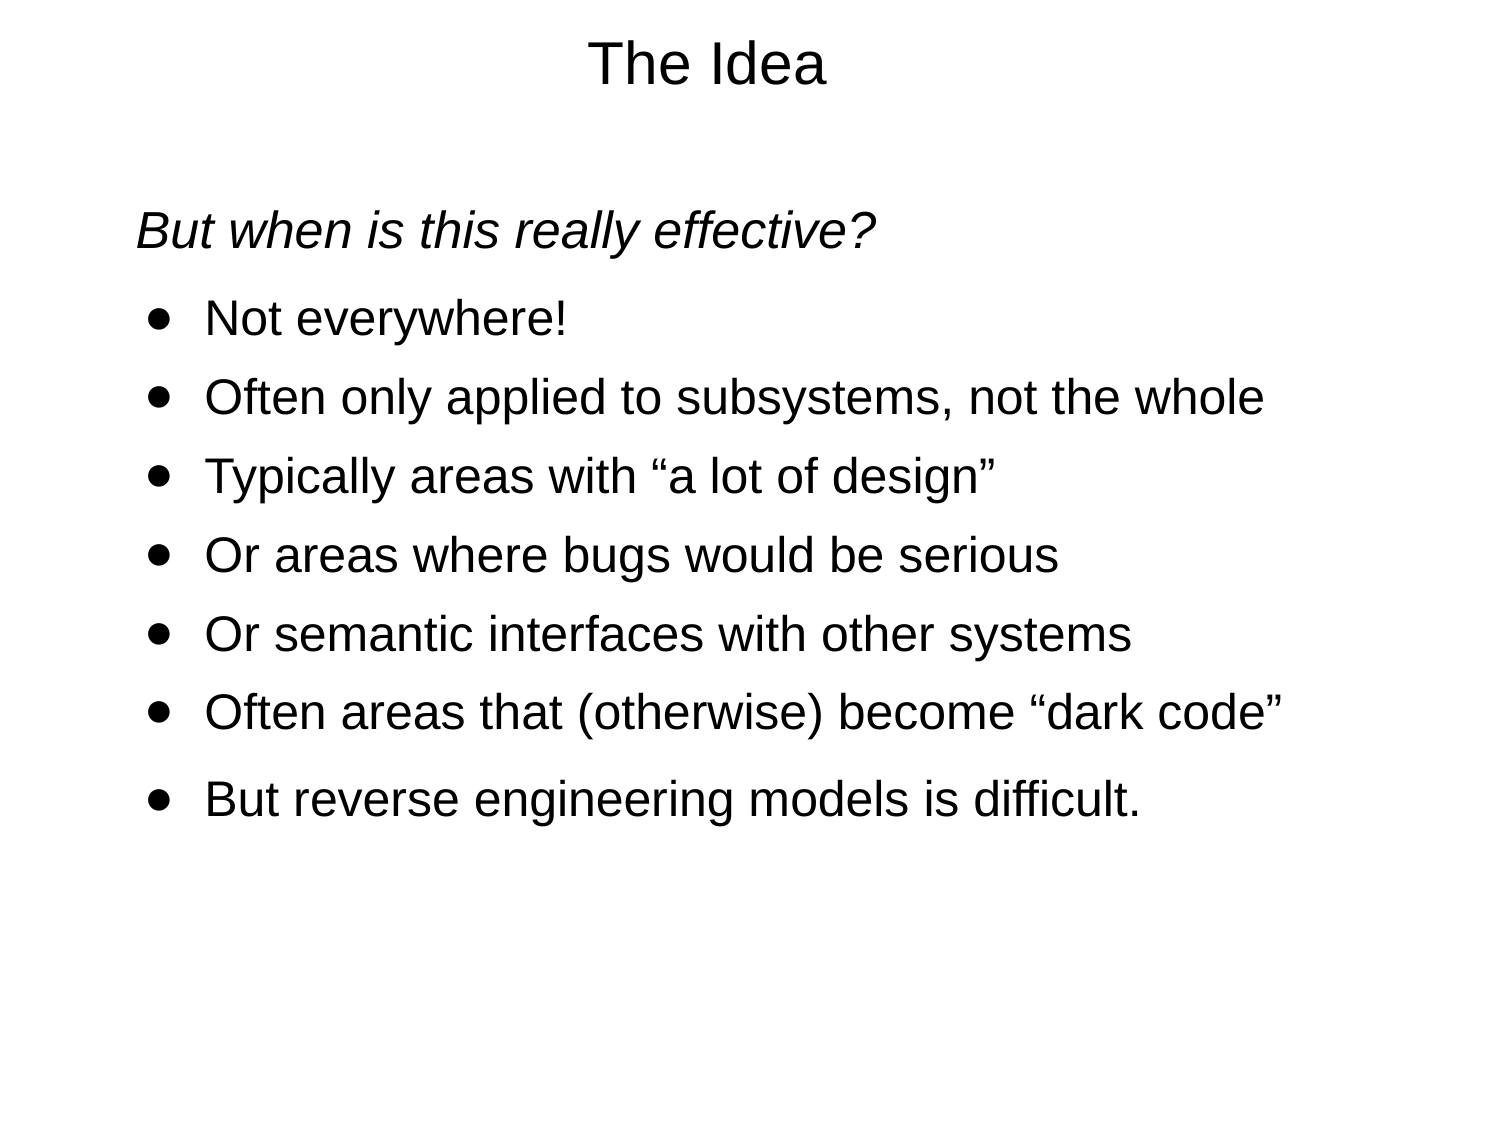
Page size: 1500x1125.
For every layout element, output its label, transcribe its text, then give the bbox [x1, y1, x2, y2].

text_box But when is this really effective? Not everywhere! Often only applied to subsystems, not the whole Typically areas with “a lot of design” Or areas where bugs would be serious Or semantic interfaces with other systems Often areas that (otherwise) become “dark code” But reverse engineering models is difficult. [135, 196, 1344, 1021]
text_box The Idea [587, 7, 912, 113]
